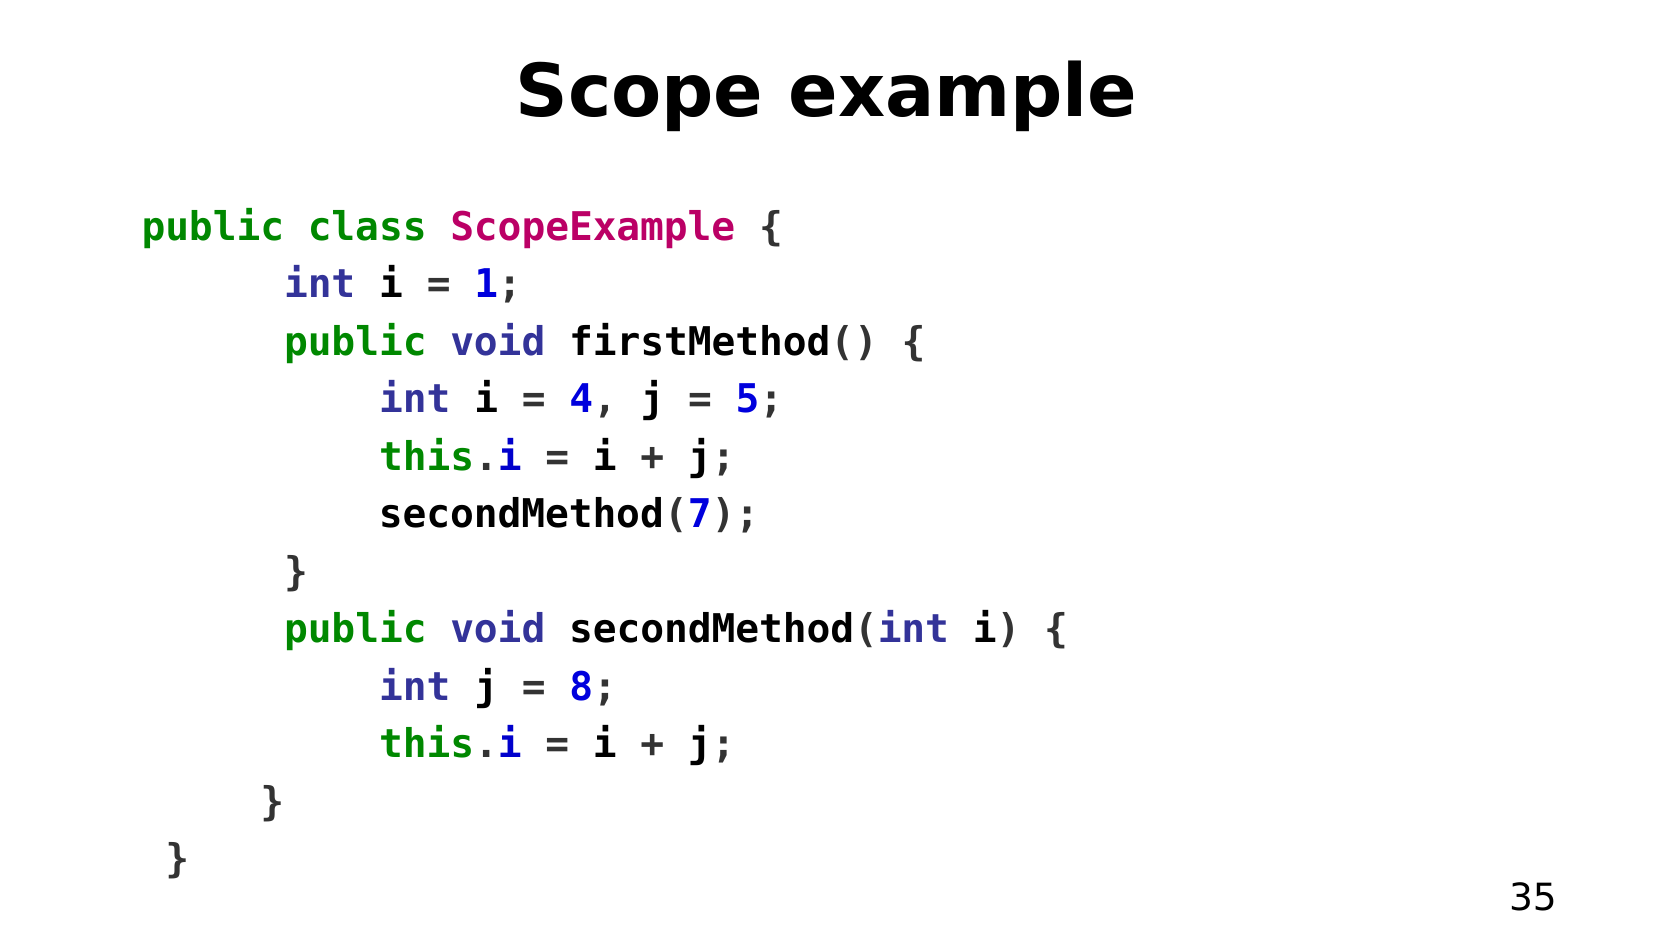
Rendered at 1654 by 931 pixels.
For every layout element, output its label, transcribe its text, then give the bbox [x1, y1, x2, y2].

list public class ScopeExample { int i = 1; public void firstMethod() { int i = 4, j = 5; this.i = i + j; secondMethod(7); } public void secondMethod(int i) { int j = 8; this.i = i + j; } } [141, 192, 1607, 886]
title Scope example [82, 37, 1571, 147]
